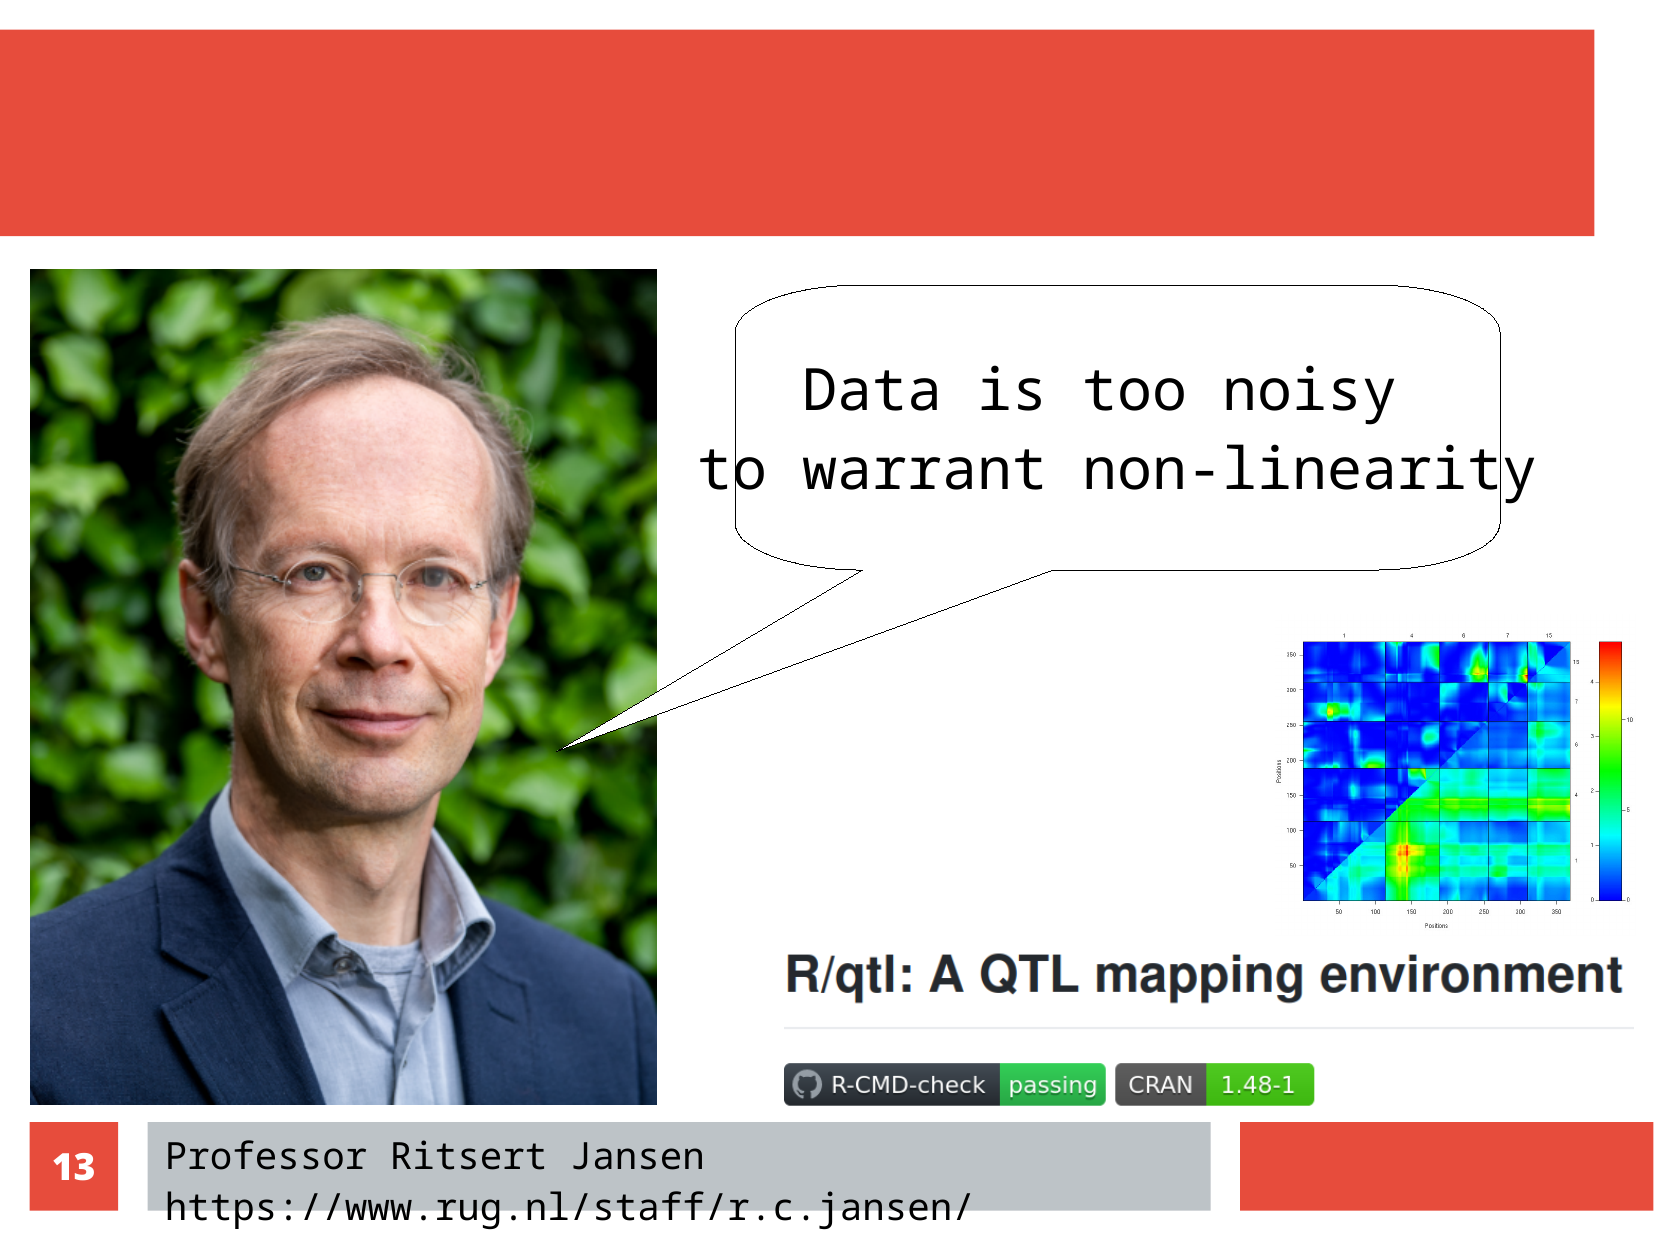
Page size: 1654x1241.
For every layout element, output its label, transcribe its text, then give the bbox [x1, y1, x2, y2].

text_box Professor Ritsert Jansen https://www.rug.nl/staff/r.c.jansen/ [150, 1121, 855, 1213]
picture [1275, 614, 1636, 936]
picture [784, 944, 1634, 1111]
picture [30, 269, 657, 1105]
text_box Data is too noisy to warrant non-linearity [556, 285, 1501, 752]
